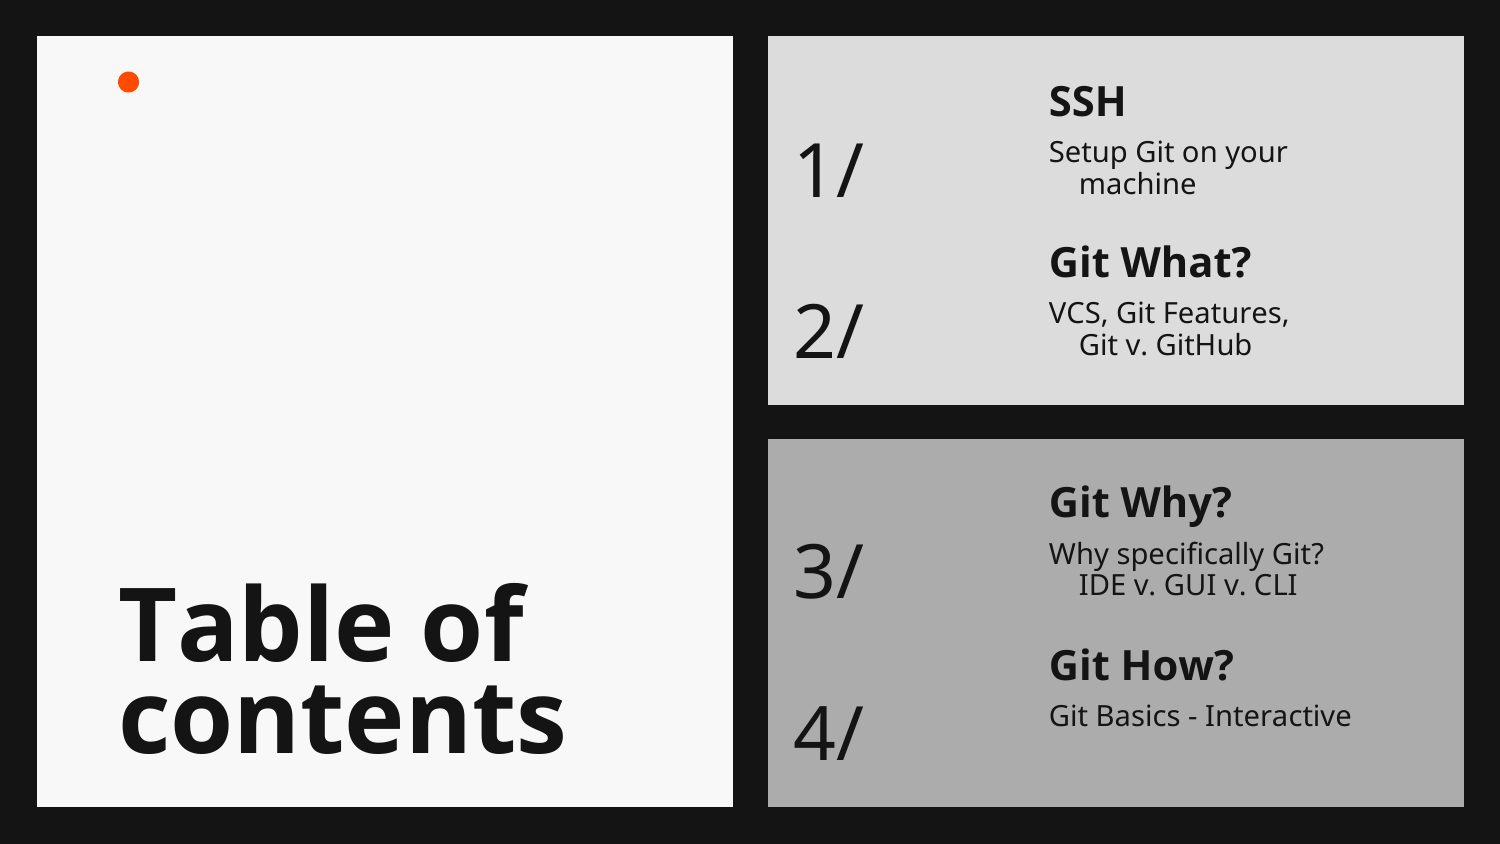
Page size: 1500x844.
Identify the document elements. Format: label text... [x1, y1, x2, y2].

title 1/ [793, 93, 900, 228]
title Git How? [1049, 635, 1382, 688]
title 2/ [793, 254, 900, 389]
subtitle Why specifically Git? IDE v. GUI v. CLI [1049, 539, 1382, 607]
text_box [118, 71, 140, 93]
title 3/ [793, 494, 900, 629]
title Git What? [1049, 232, 1382, 285]
subtitle VCS, Git Features, Git v. GitHub [1049, 298, 1382, 367]
subtitle Setup Git on your machine [1049, 137, 1382, 206]
subtitle Git Basics - Interactive [1049, 701, 1382, 770]
title 4/ [793, 657, 900, 791]
title Table of contents [118, 543, 658, 773]
title SSH [1049, 71, 1382, 124]
title Git Why? [1049, 473, 1382, 526]
